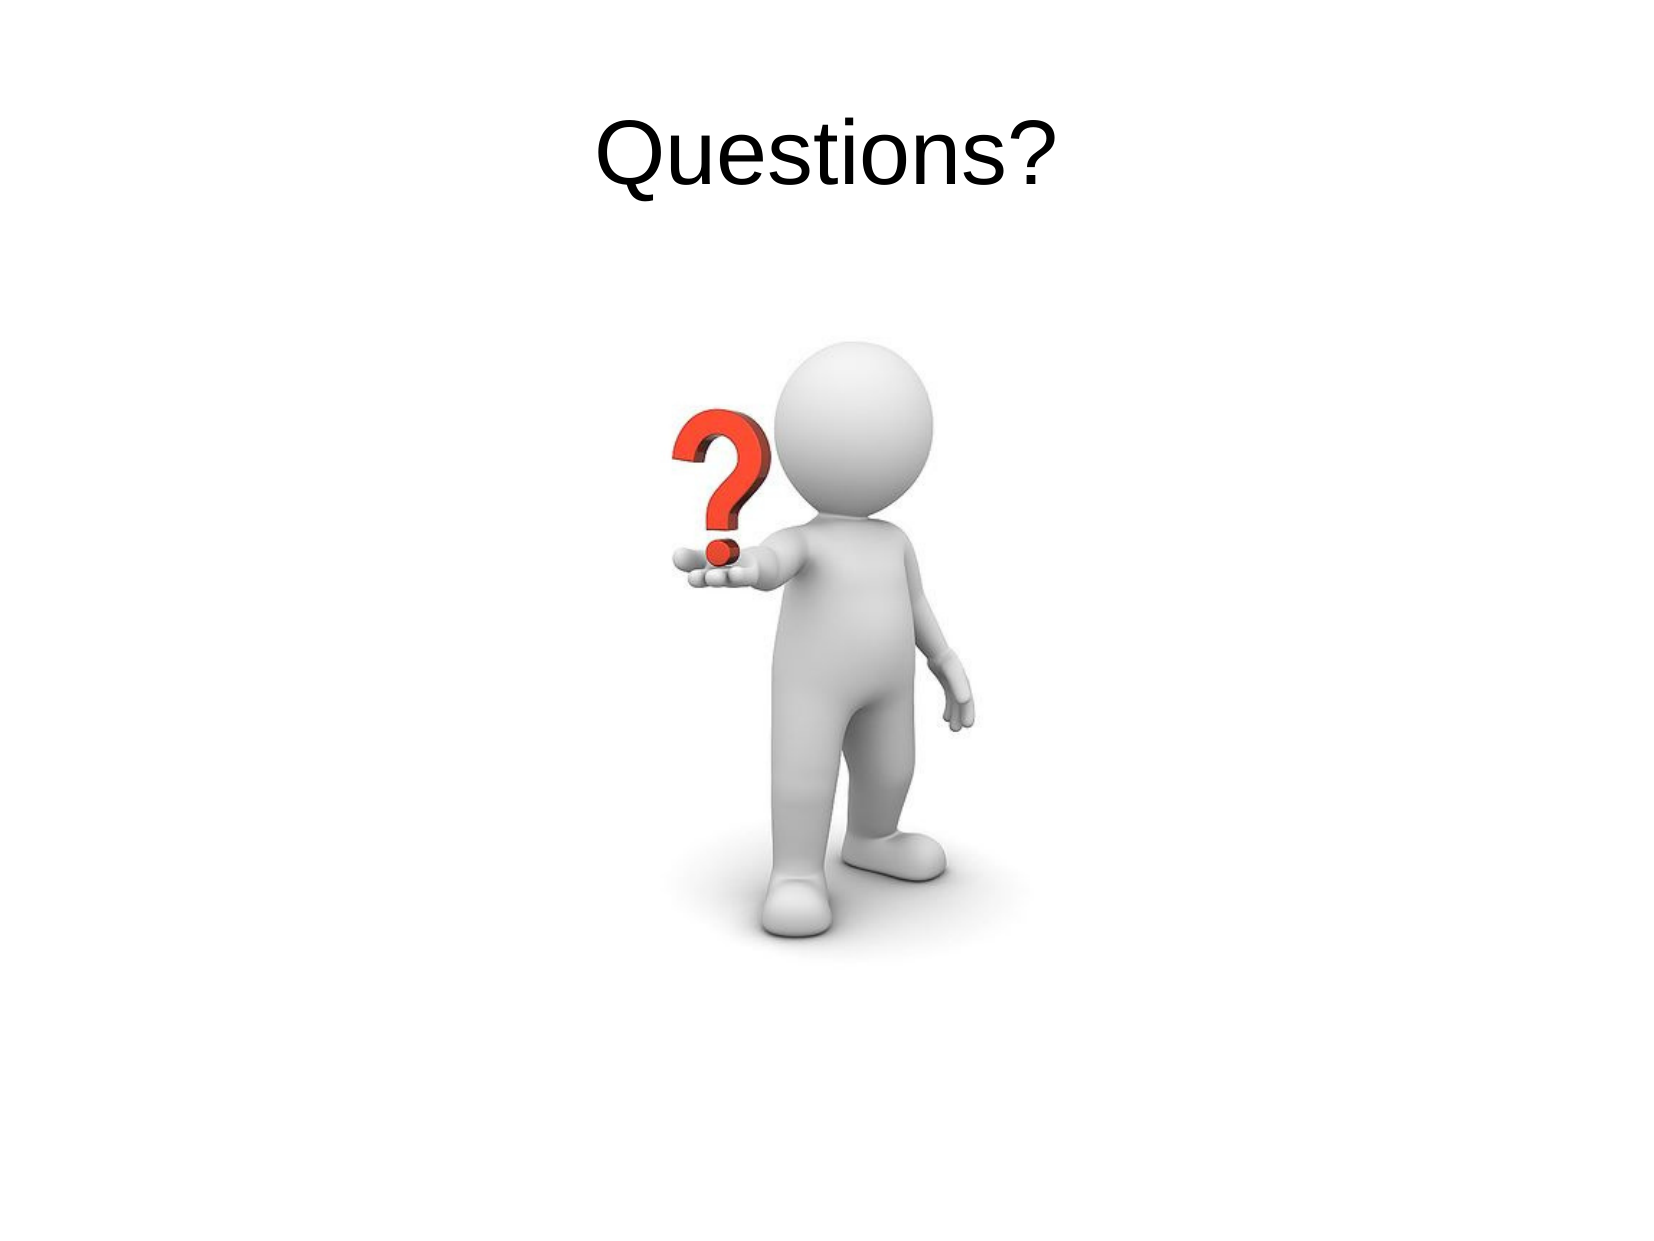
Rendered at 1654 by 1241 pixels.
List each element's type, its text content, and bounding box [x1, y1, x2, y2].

picture [557, 290, 1097, 1010]
title Questions? [82, 49, 1571, 257]
